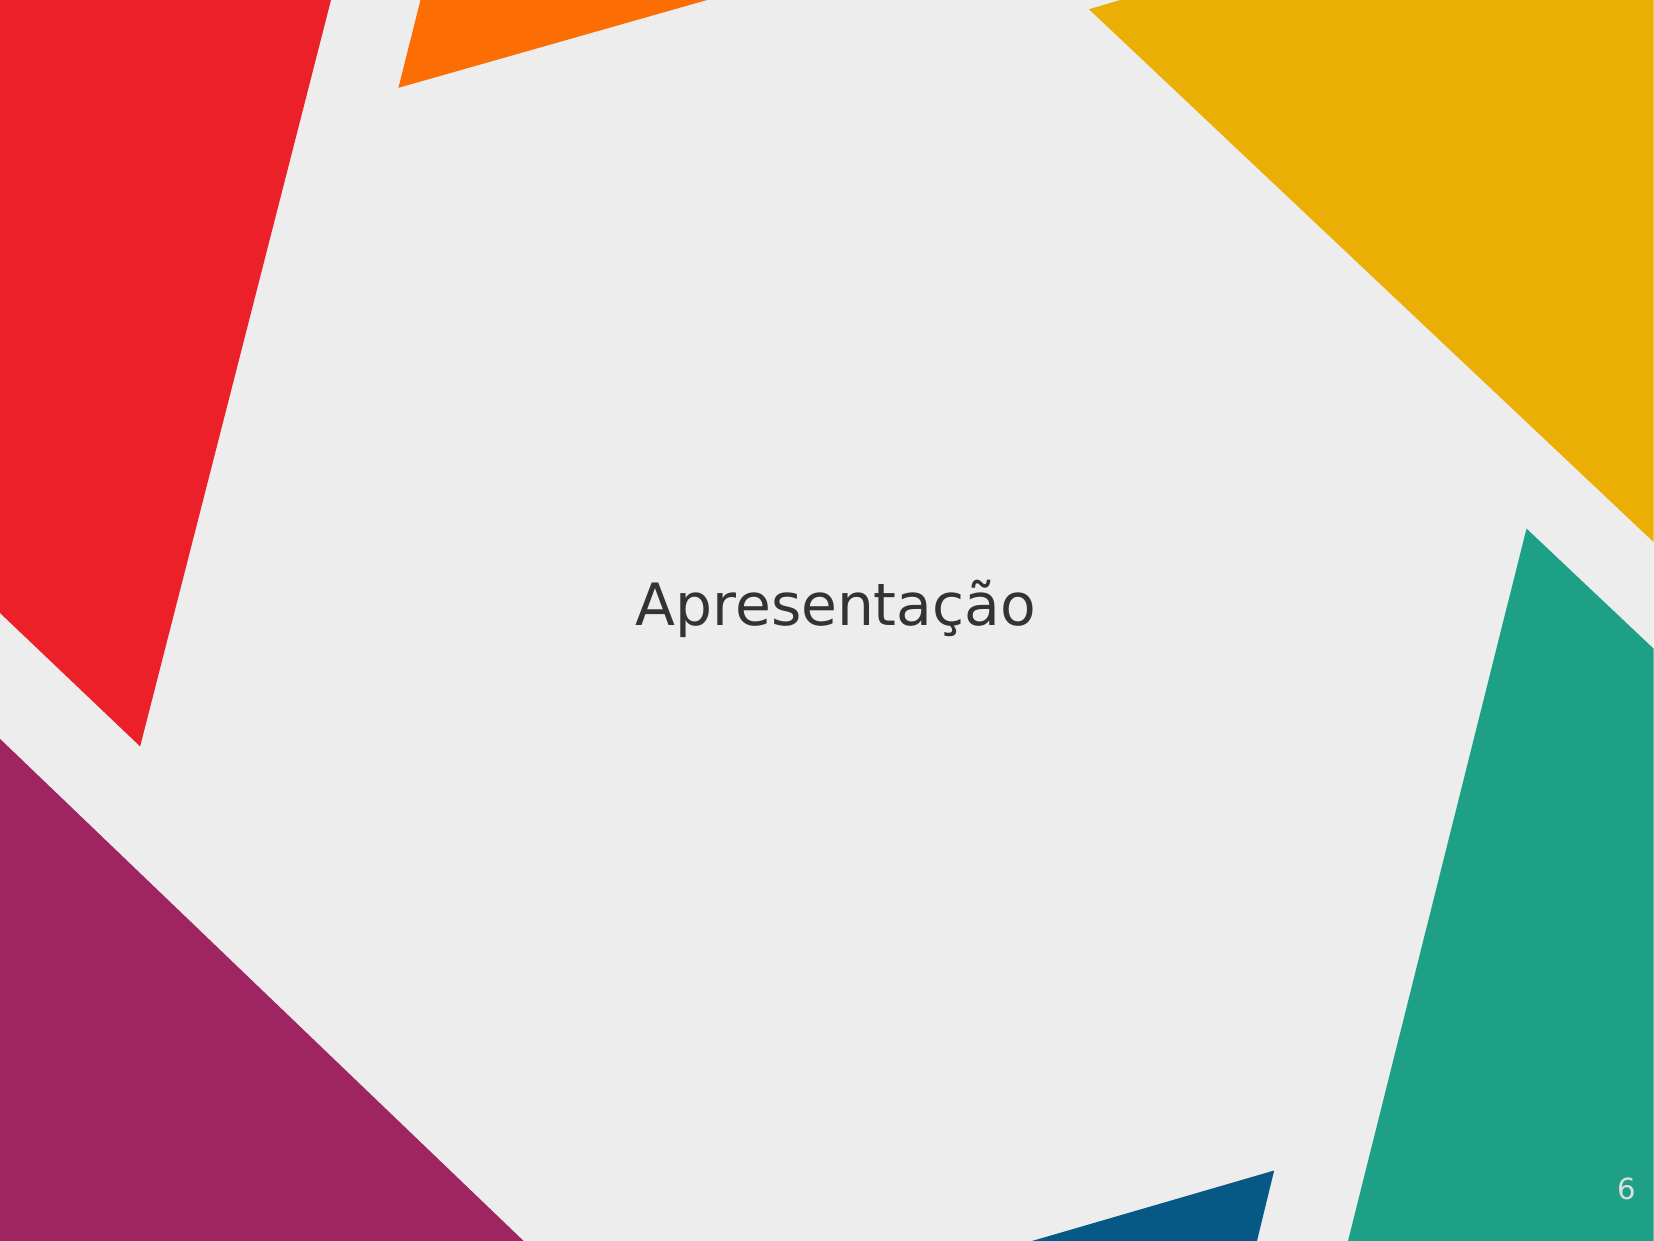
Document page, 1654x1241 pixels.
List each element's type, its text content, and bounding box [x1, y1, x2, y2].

title Apresentação [295, 501, 1377, 709]
